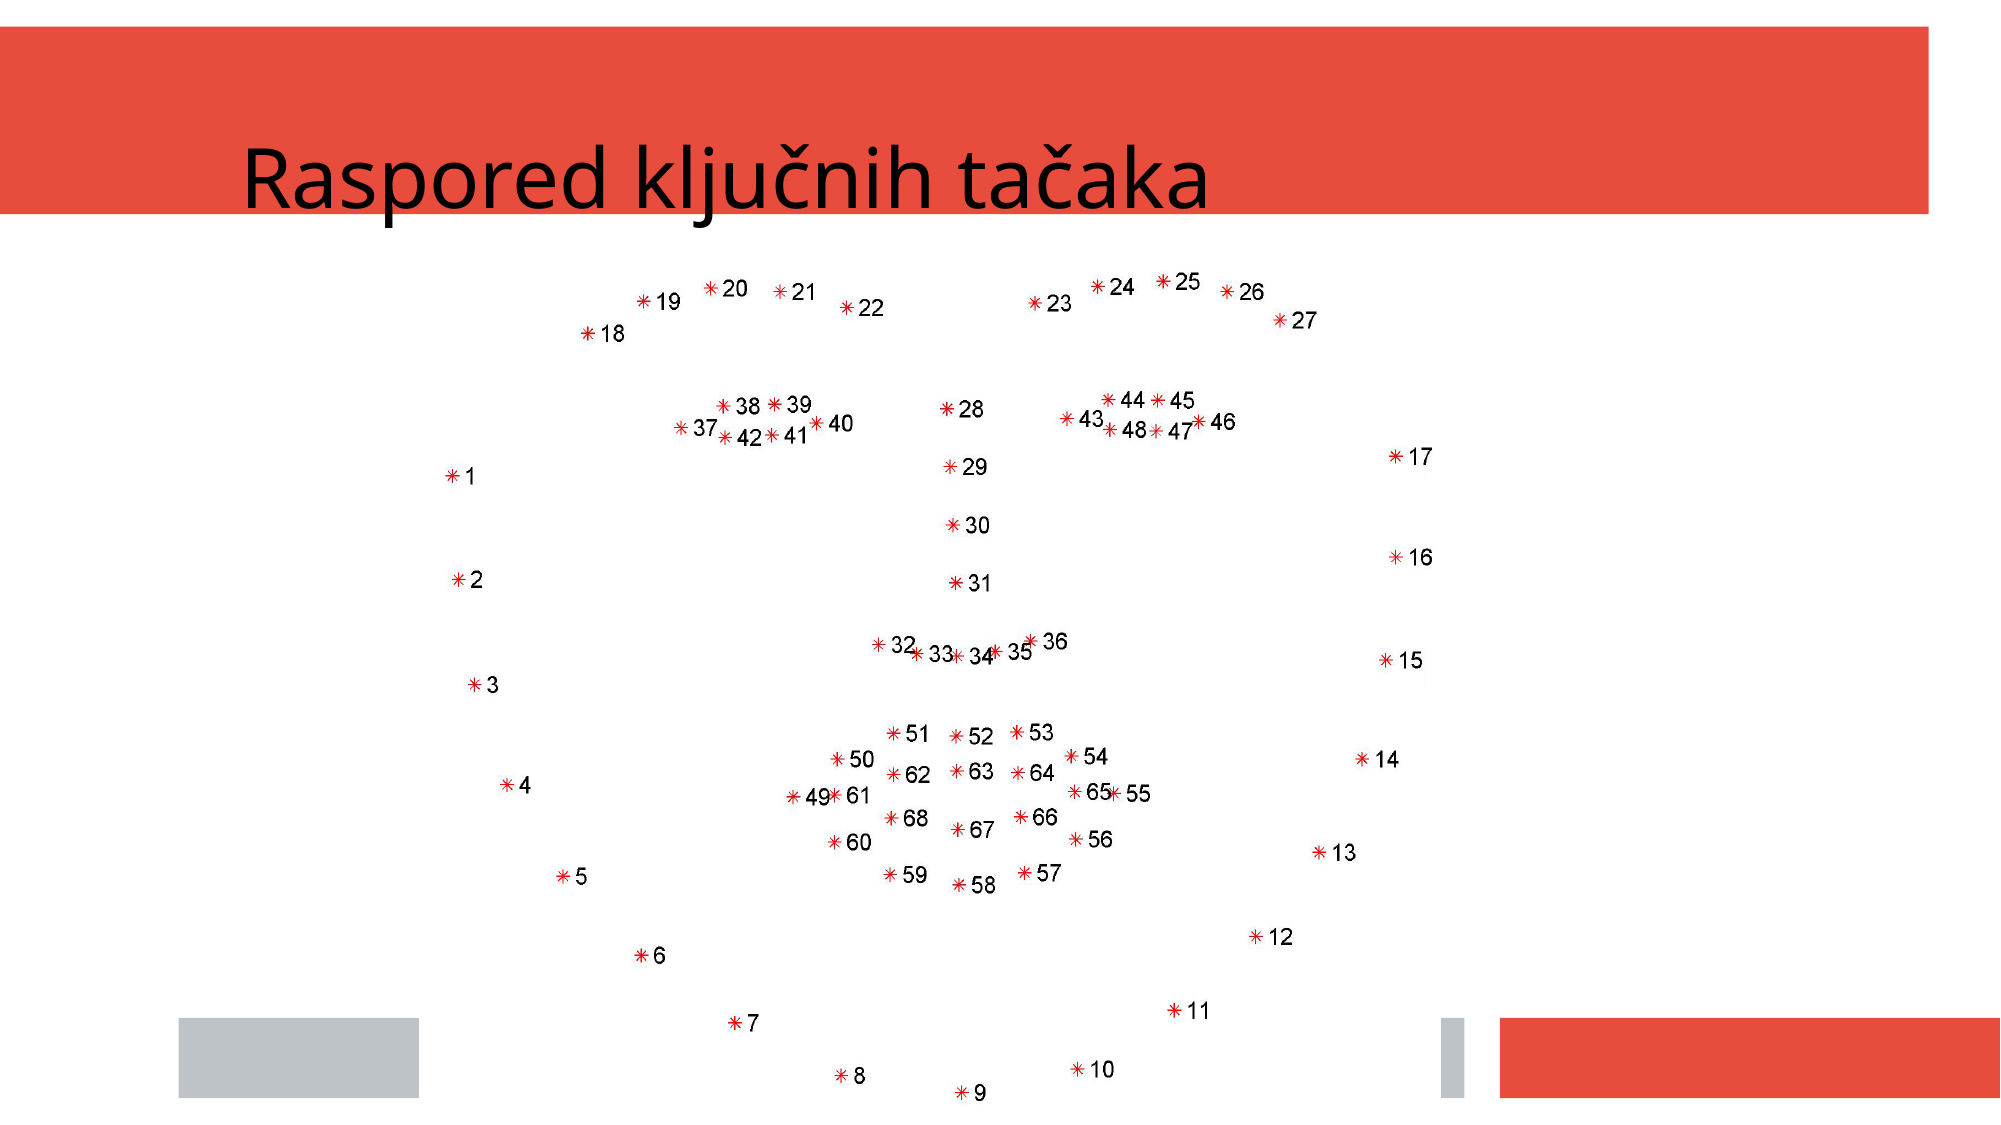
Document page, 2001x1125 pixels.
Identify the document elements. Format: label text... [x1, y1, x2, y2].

picture [419, 254, 1441, 1111]
title Raspored ključnih tačaka [225, 112, 1800, 357]
